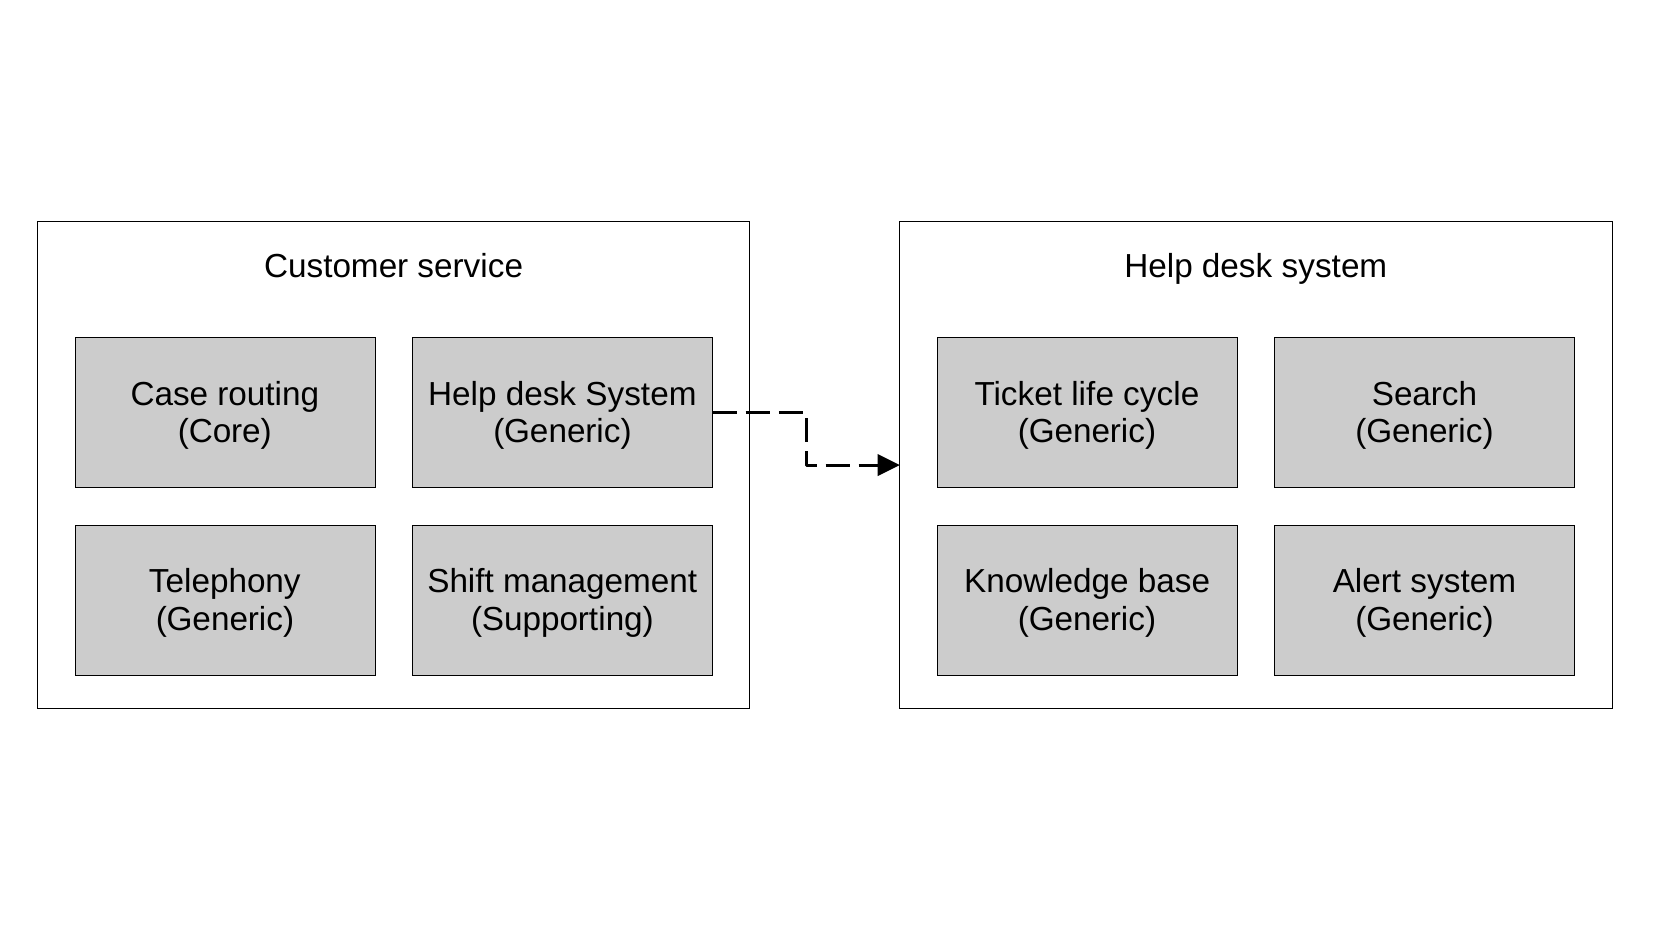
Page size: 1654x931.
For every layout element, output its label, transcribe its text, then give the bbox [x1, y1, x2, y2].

text_box [0, 162, 1654, 750]
text_box Search (Generic) [1274, 337, 1575, 488]
text_box Case routing (Core) [75, 337, 376, 488]
text_box Help desk System (Generic) [412, 337, 713, 488]
text_box Ticket life cycle (Generic) [937, 337, 1238, 488]
text_box Customer service [37, 221, 750, 709]
text_box Shift management (Supporting) [412, 525, 713, 676]
text_box Knowledge base (Generic) [937, 525, 1238, 676]
text_box Alert system (Generic) [1274, 525, 1575, 676]
text_box Telephony (Generic) [75, 525, 376, 676]
text_box Help desk system [899, 221, 1613, 709]
